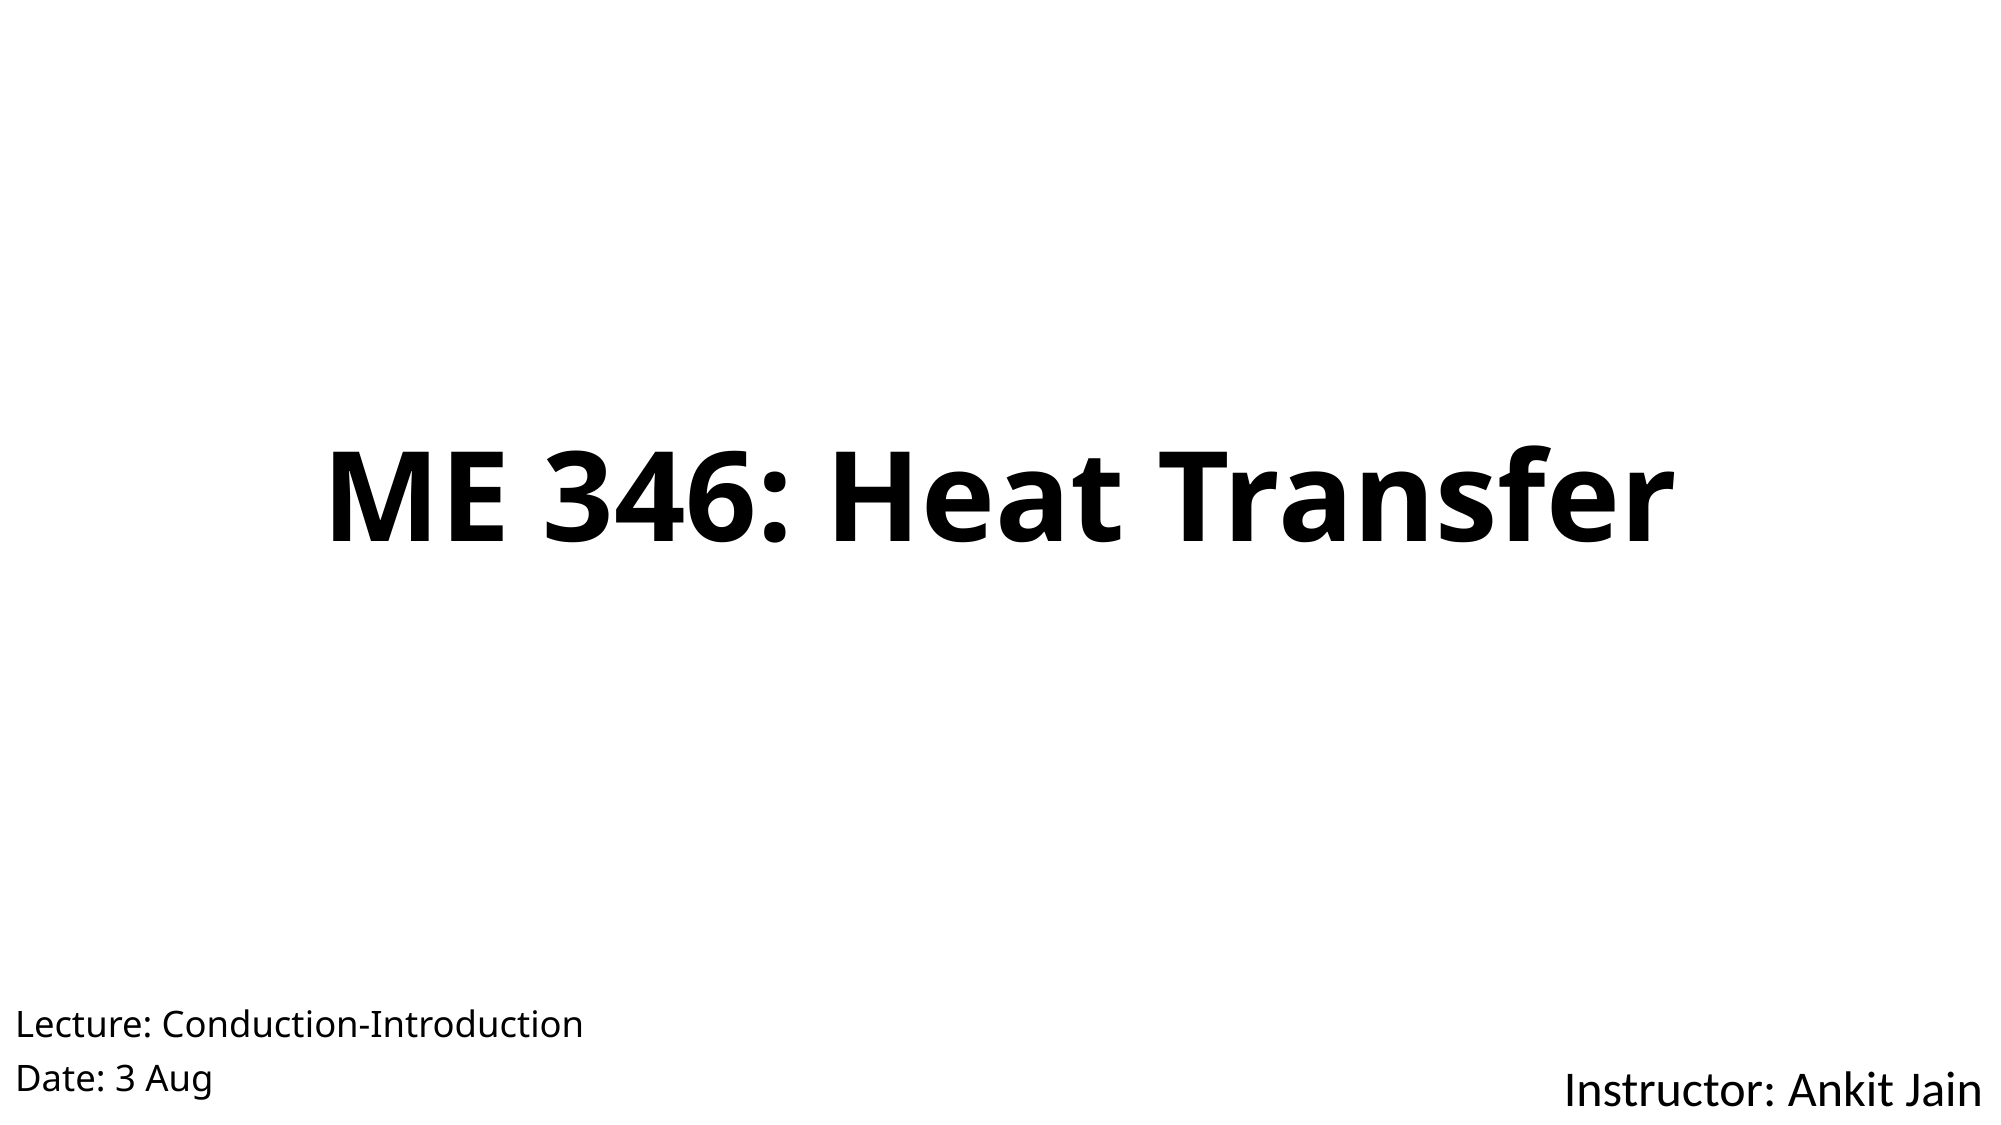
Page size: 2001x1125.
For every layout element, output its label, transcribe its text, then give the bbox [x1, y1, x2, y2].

text_box Instructor: Ankit Jain [1487, 1055, 1999, 1125]
subtitle Lecture: Conduction-Introduction Date: 3 Aug [0, 998, 616, 1125]
title ME 346: Heat Transfer [249, 184, 1750, 576]
